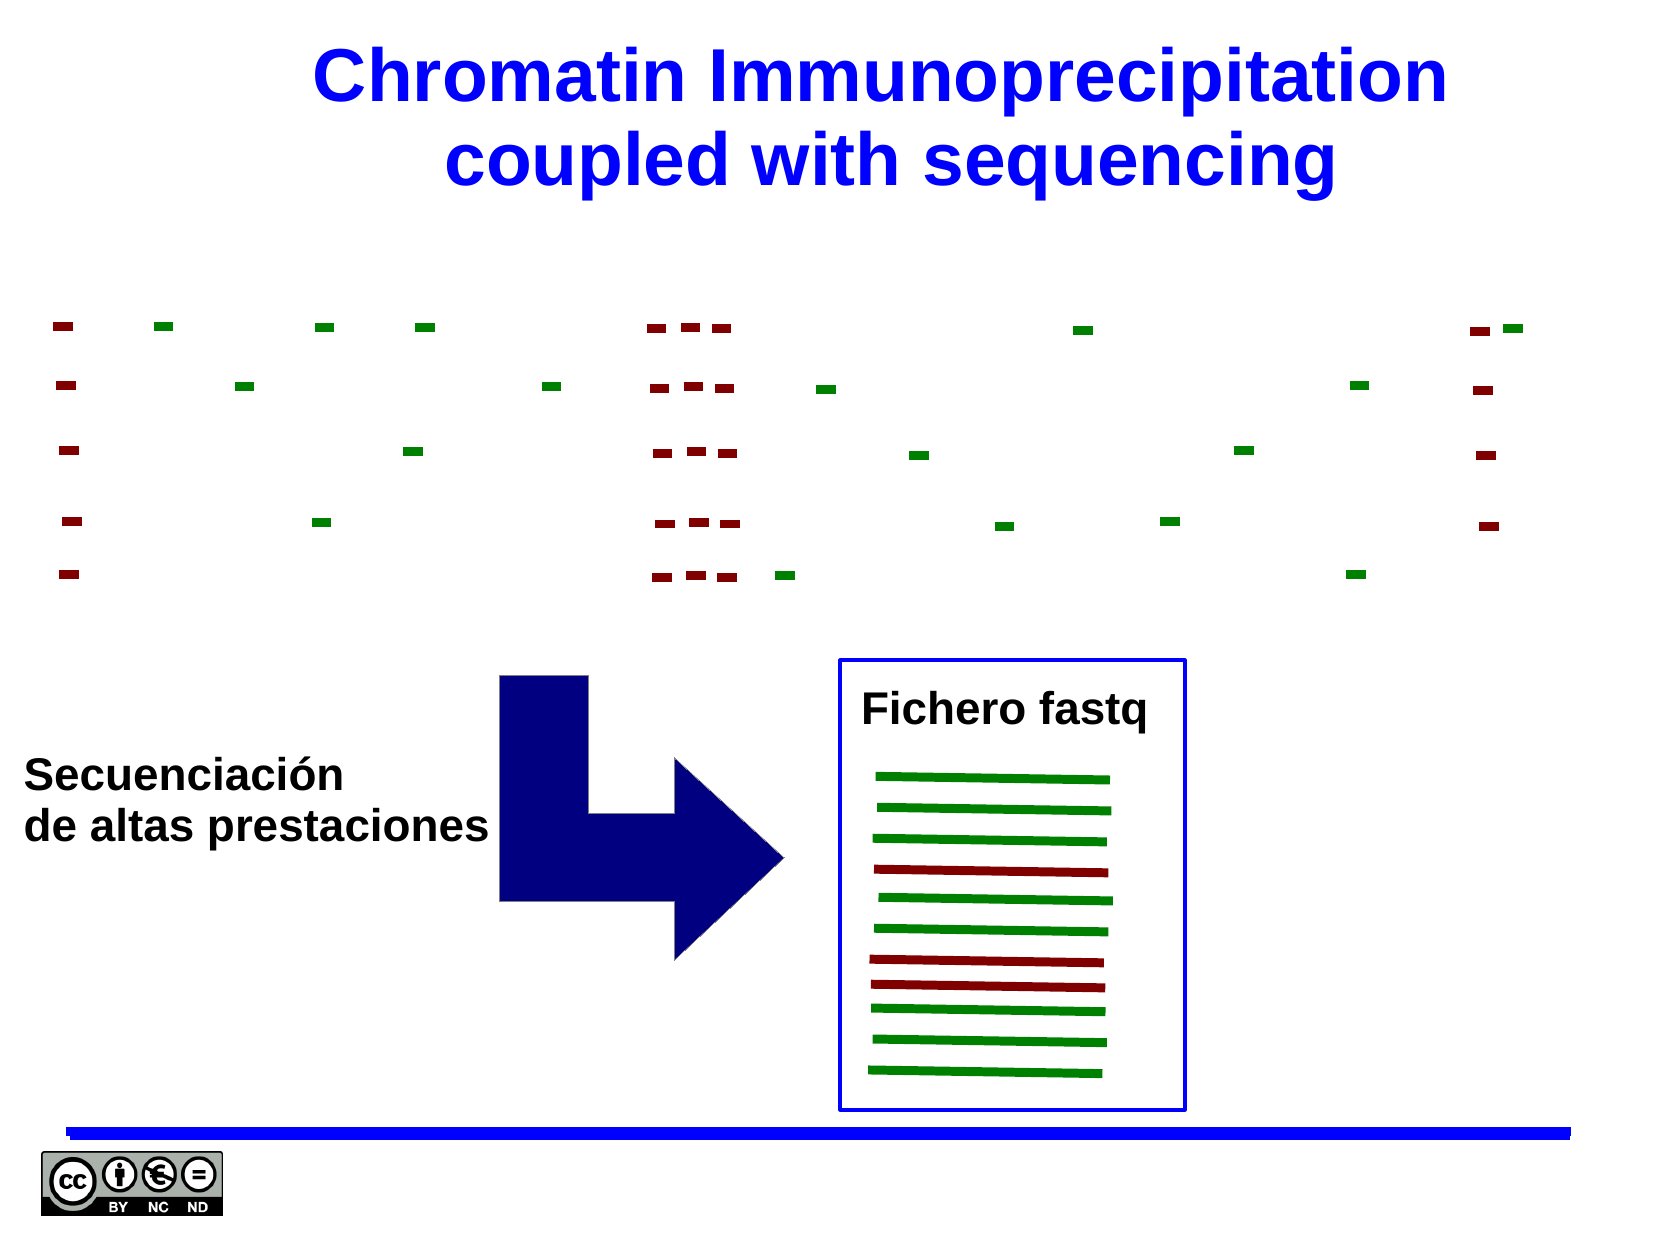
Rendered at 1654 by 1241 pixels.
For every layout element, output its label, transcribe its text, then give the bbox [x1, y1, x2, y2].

text_box Fichero fastq [846, 675, 1164, 742]
text_box [499, 675, 785, 961]
text_box Secuenciación de altas prestaciones [8, 741, 505, 860]
text_box [840, 660, 1186, 1111]
picture [41, 1151, 223, 1216]
title Chromatin Immunoprecipitation coupled with sequencing [147, 13, 1636, 222]
